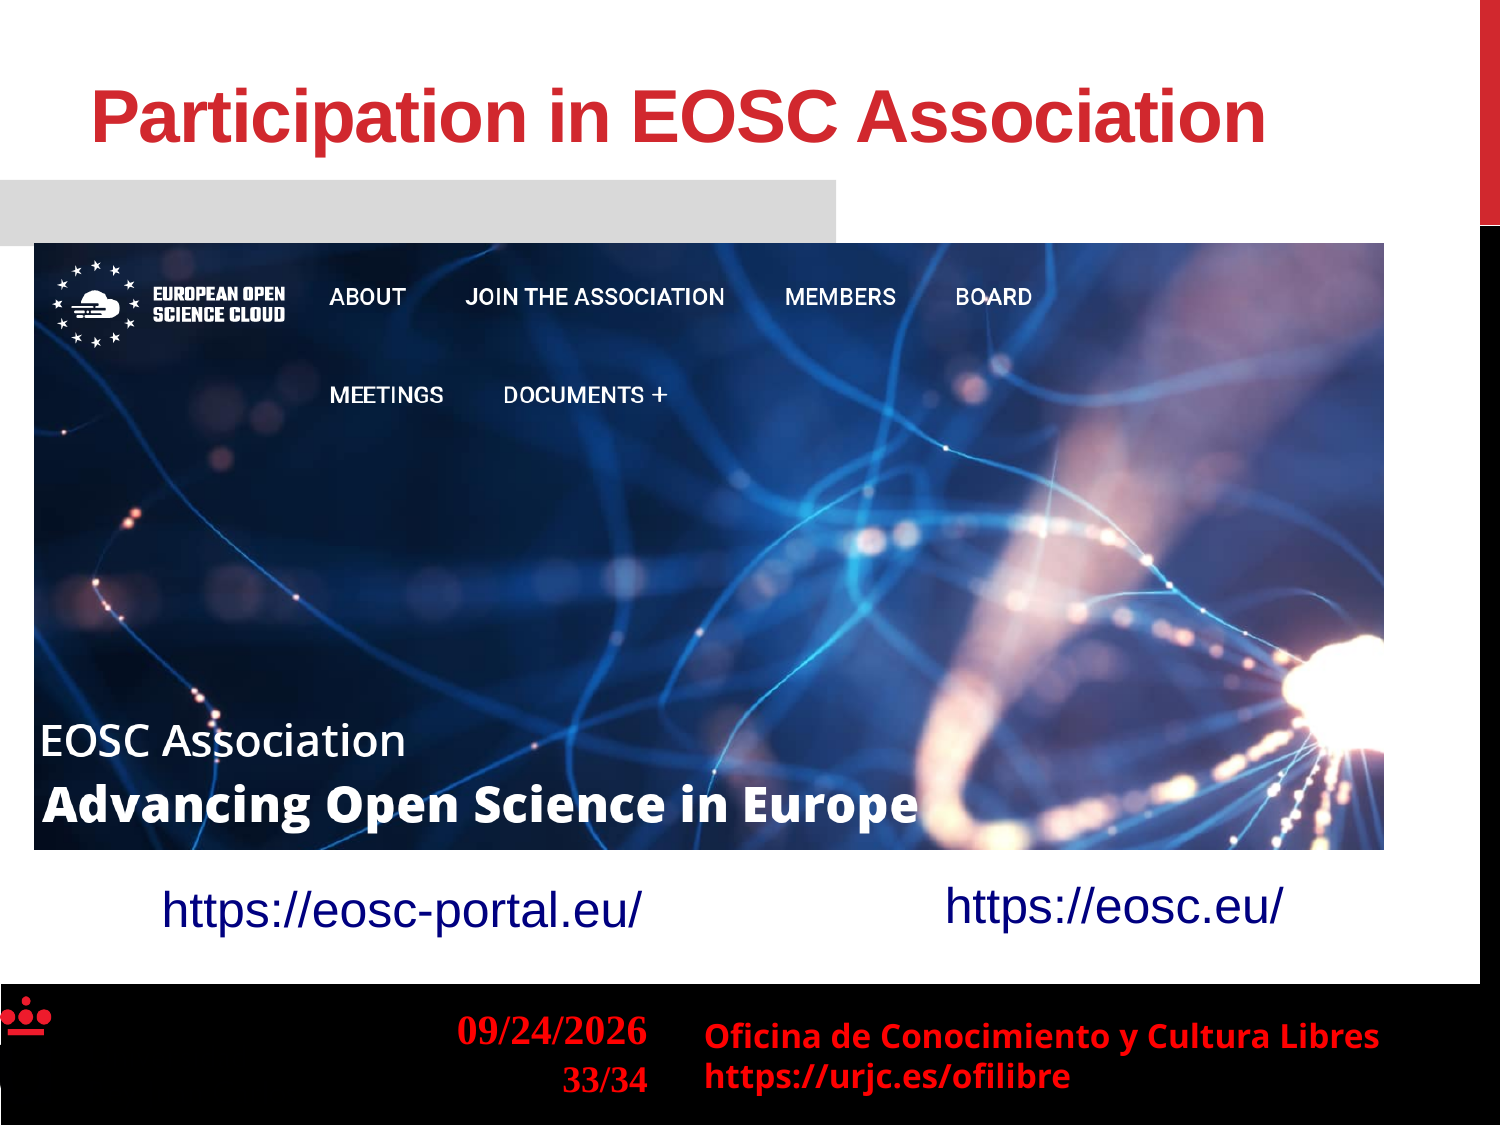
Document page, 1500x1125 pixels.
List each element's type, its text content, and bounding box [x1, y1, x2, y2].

picture [34, 243, 1396, 856]
title [75, 15, 1425, 172]
text_box Participation in EOSC Association [0, 24, 1326, 172]
text_box https://eosc-portal.eu/ [146, 874, 658, 946]
text_box https://eosc.eu/ [930, 870, 1300, 942]
